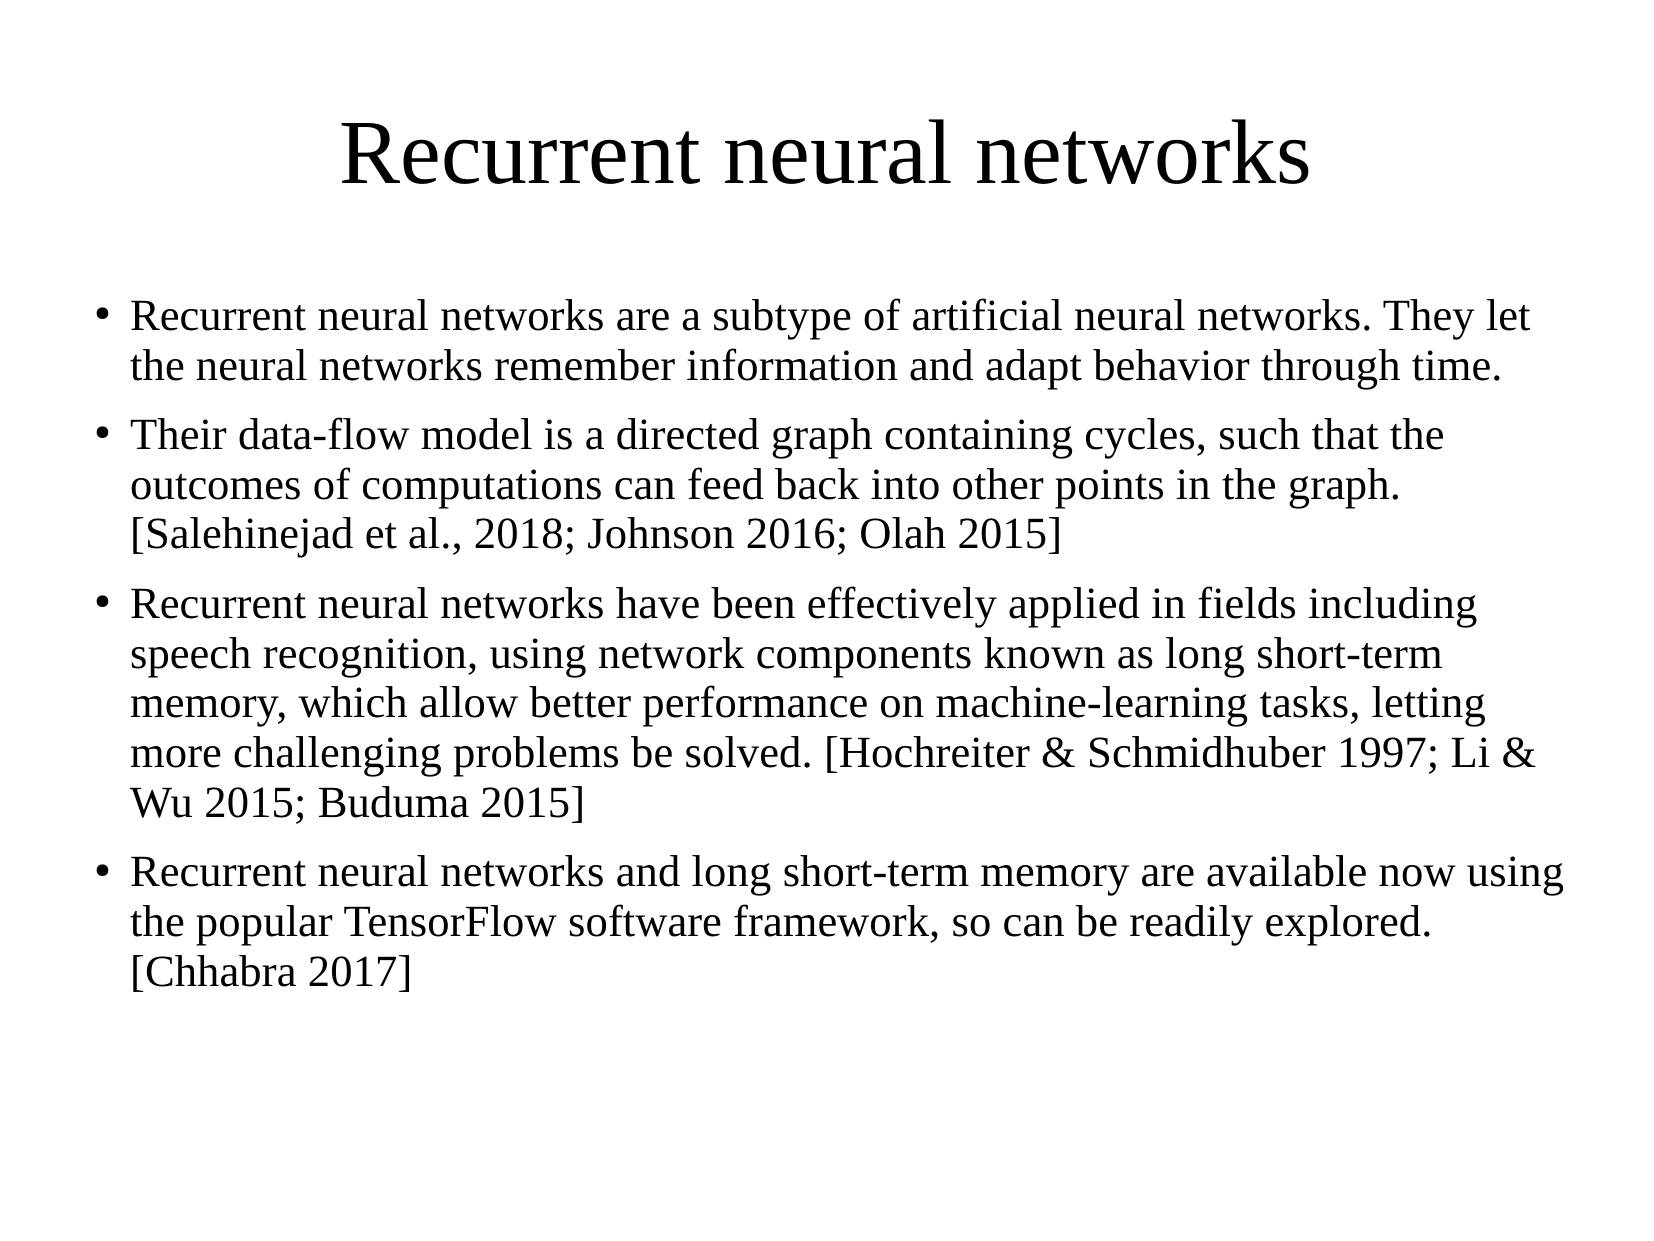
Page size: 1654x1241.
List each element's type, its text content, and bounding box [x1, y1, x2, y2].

list Recurrent neural networks are a subtype of artificial neural networks. They let the neural networks remember information and adapt behavior through time. Their data-flow model is a directed graph containing cycles, such that the outcomes of computations can feed back into other points in the graph. [Salehinejad et al., 2018; Johnson 2016; Olah 2015] Recurrent neural networks have been effectively applied in fields including speech recognition, using network components known as long short-term memory, which allow better performance on machine-learning tasks, letting more challenging problems be solved. [Hochreiter & Schmidhuber 1997; Li & Wu 2015; Buduma 2015] Recurrent neural networks and long short-term memory are available now using the popular TensorFlow software framework, so can be readily explored. [Chhabra 2017] [82, 290, 1571, 1010]
title Recurrent neural networks [82, 49, 1571, 257]
